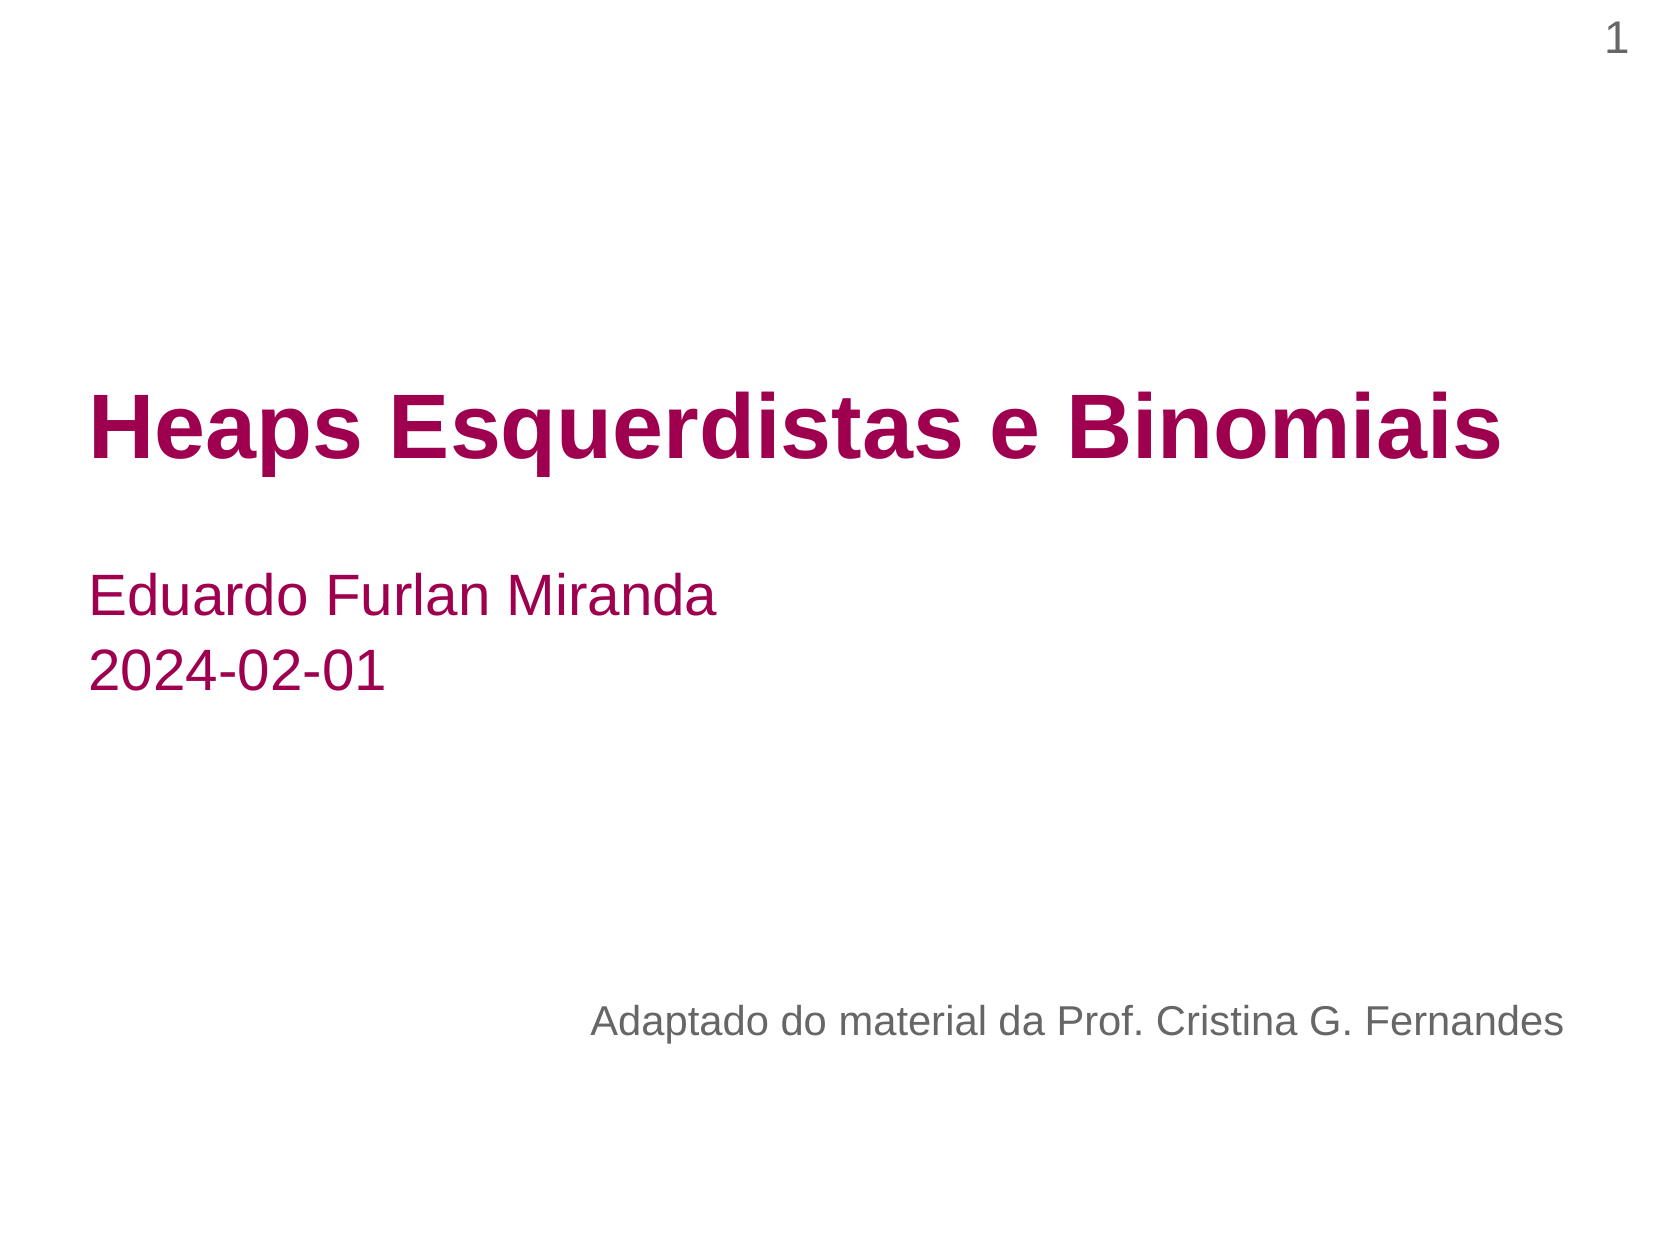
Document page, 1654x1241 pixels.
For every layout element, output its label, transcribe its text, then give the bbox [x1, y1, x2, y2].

list Adaptado do material da Prof. Cristina G. Fernandes [88, 998, 1565, 1211]
title Heaps Esquerdistas e Binomiais Eduardo Furlan Miranda 2024-02-01 [88, 29, 1565, 998]
